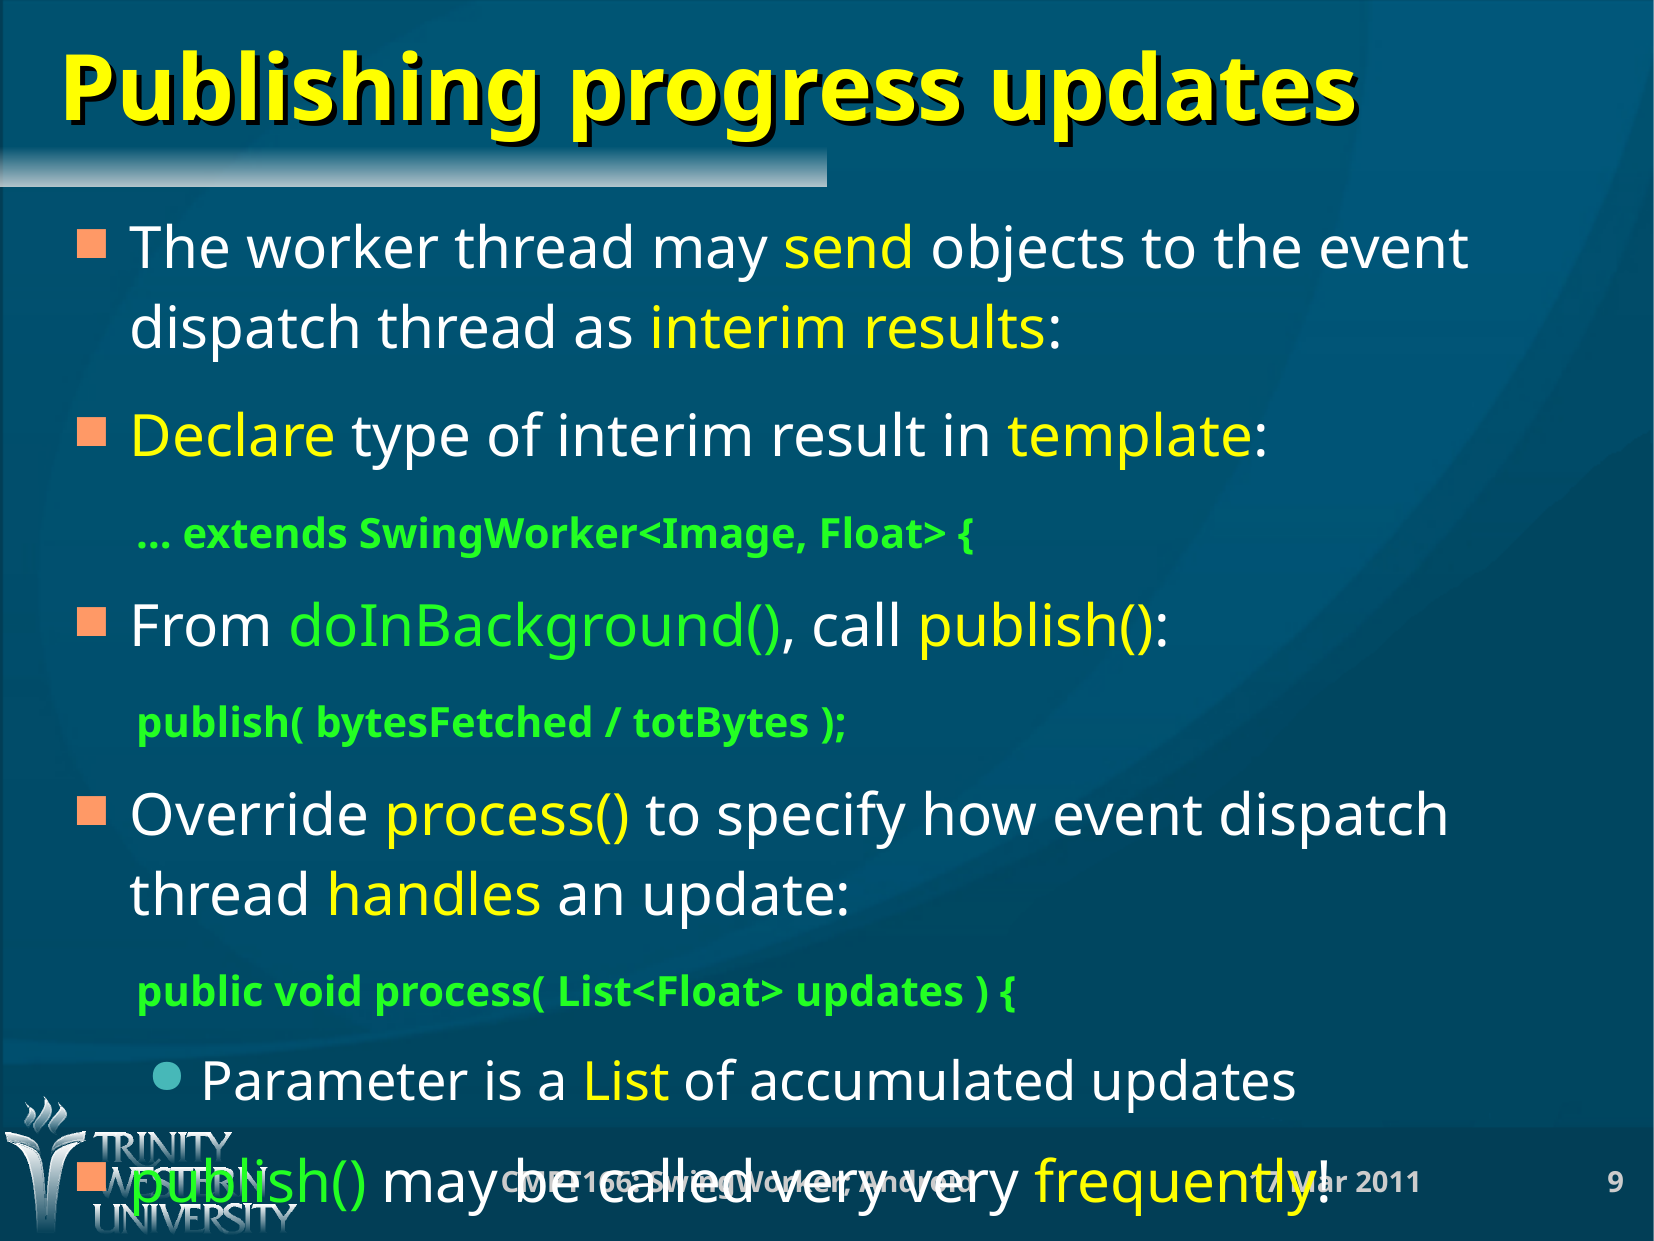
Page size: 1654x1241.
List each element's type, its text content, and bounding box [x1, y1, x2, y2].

picture [38, 1227, 54, 1232]
title Publishing progress updates [59, 19, 1595, 148]
list The worker thread may send objects to the event dispatch thread as interim results: Declare type of interim result in template: … extends SwingWorker<Image, Float> { From doInBackground(), call publish(): publish( bytesFetched / totBytes ); Override process() to specify how event dispatch thread handles an update: public void process( List<Float> updates ) { Parameter is a List of accumulated updates publish() may be called very very frequently! [59, 206, 1625, 1102]
text_box Source: d.android.com [0, 154, 827, 158]
